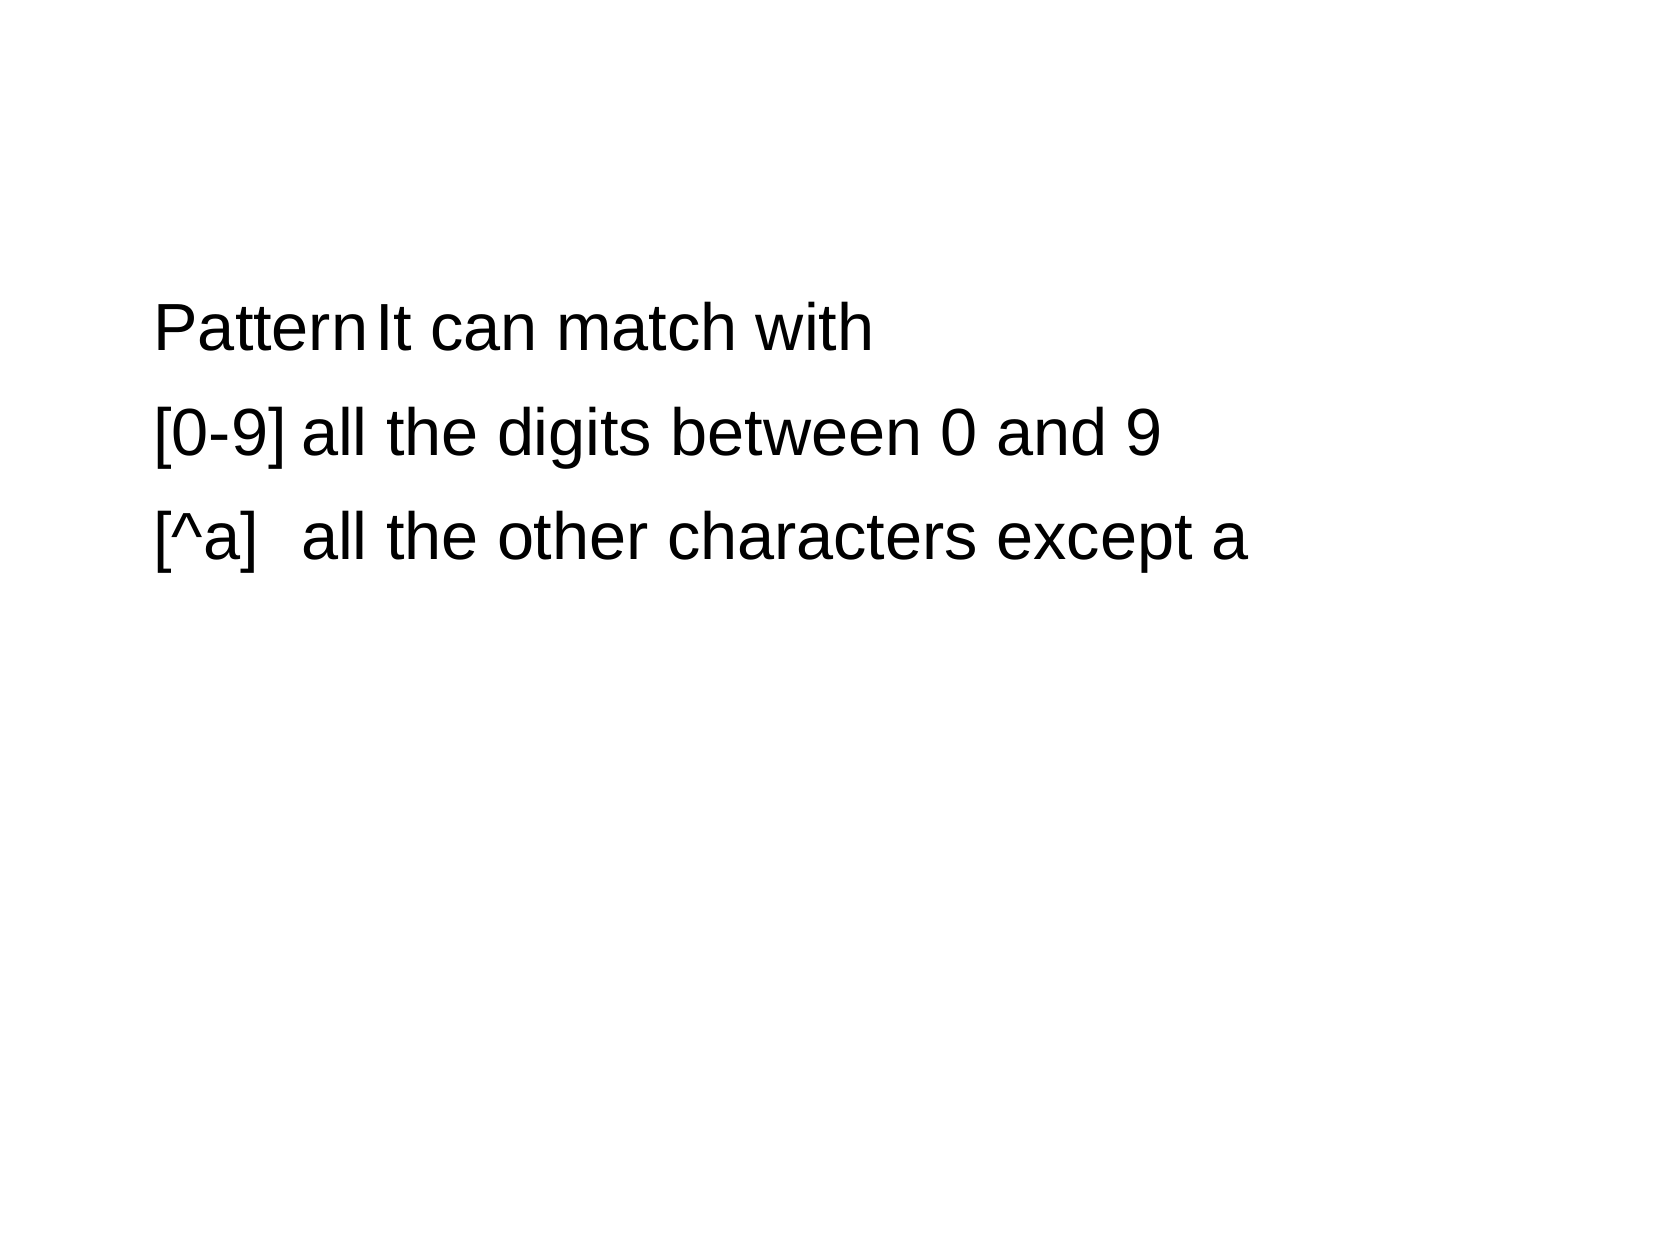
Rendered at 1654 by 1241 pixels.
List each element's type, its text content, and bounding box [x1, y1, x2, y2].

list Pattern It can match with [0-9] all the digits between 0 and 9 [^a] all the other characters except a [82, 290, 1571, 1010]
